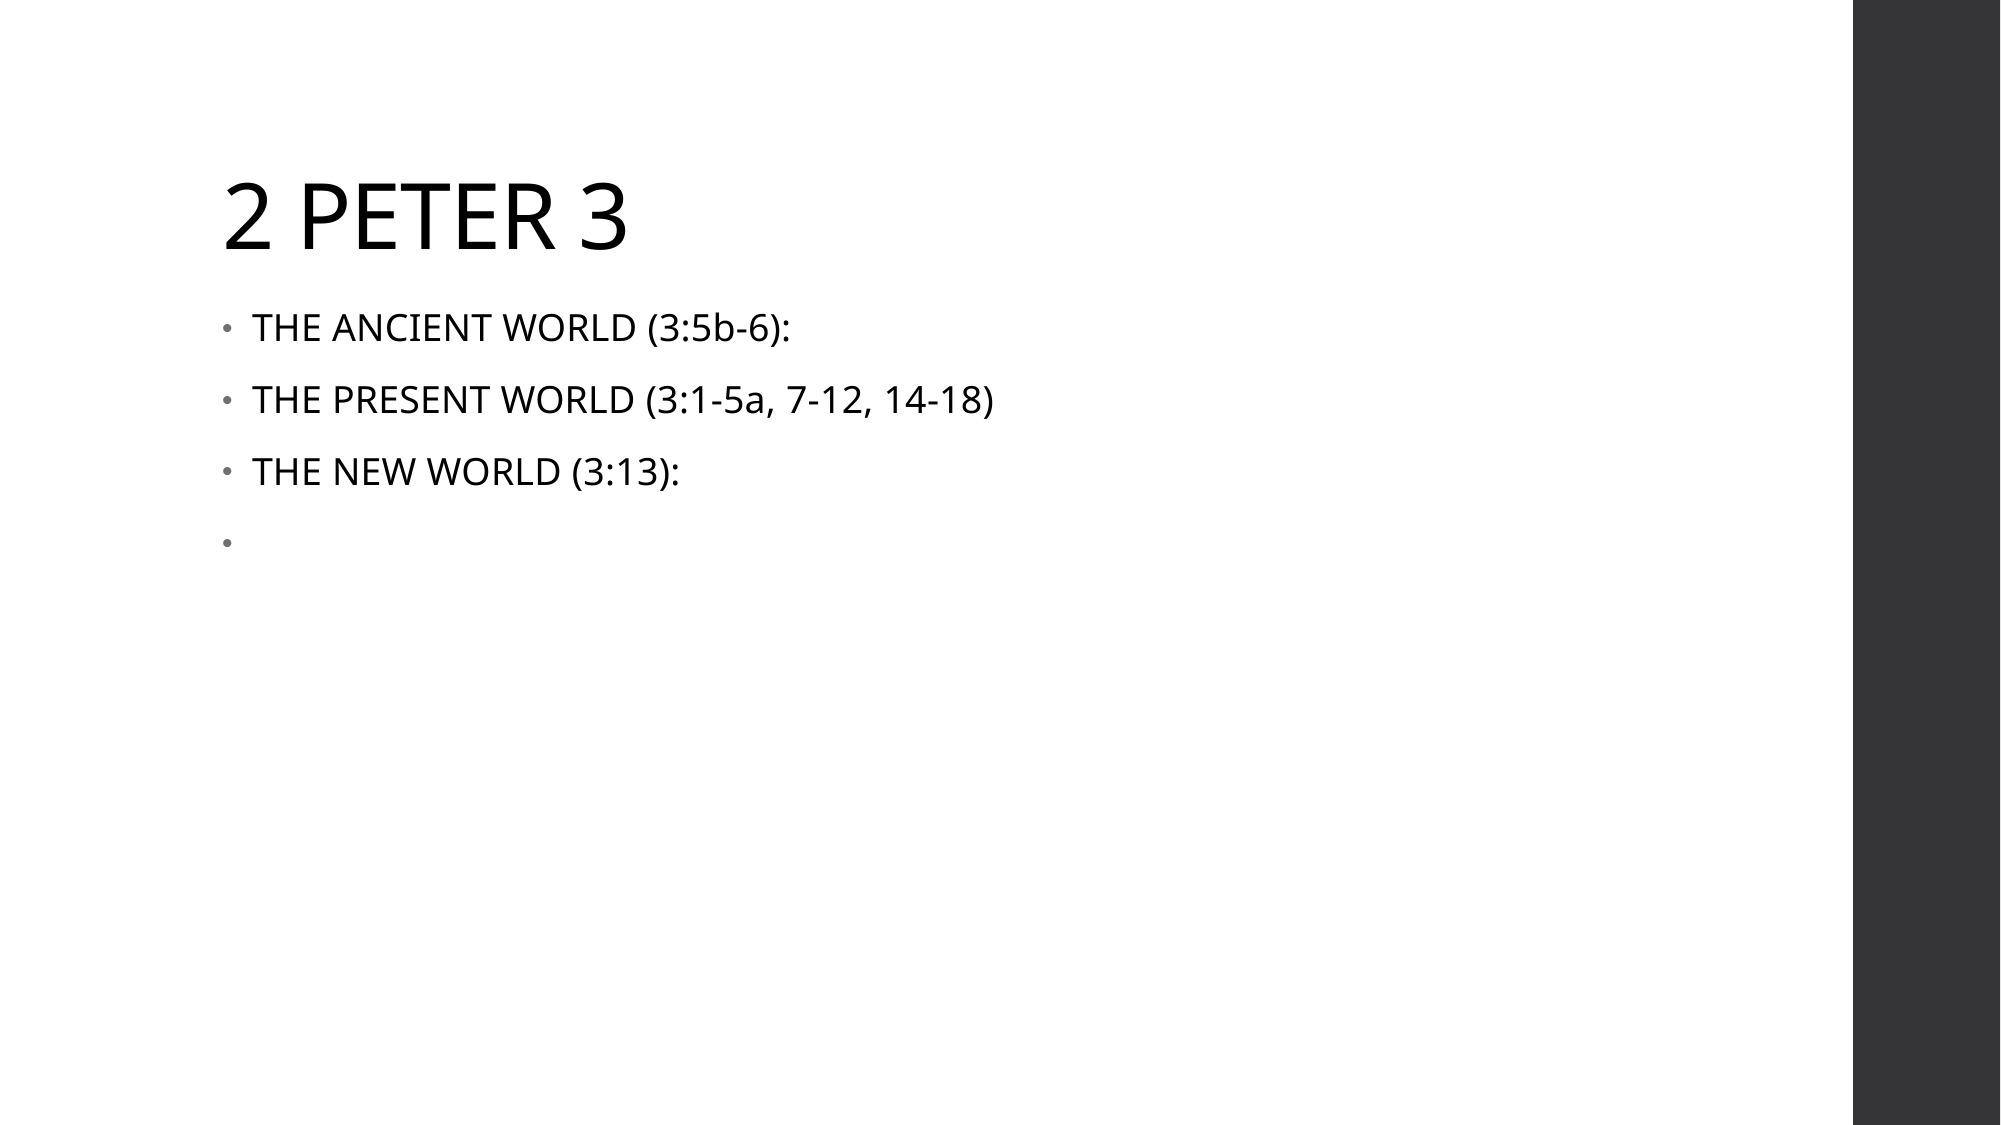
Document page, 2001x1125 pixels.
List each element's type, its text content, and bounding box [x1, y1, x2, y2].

title 2 PETER 3 [206, 60, 1797, 278]
list THE ANCIENT WORLD (3:5b-6): THE PRESENT WORLD (3:1-5a, 7-12, 14-18) THE NEW WORLD (3:13): [206, 299, 1617, 1014]
